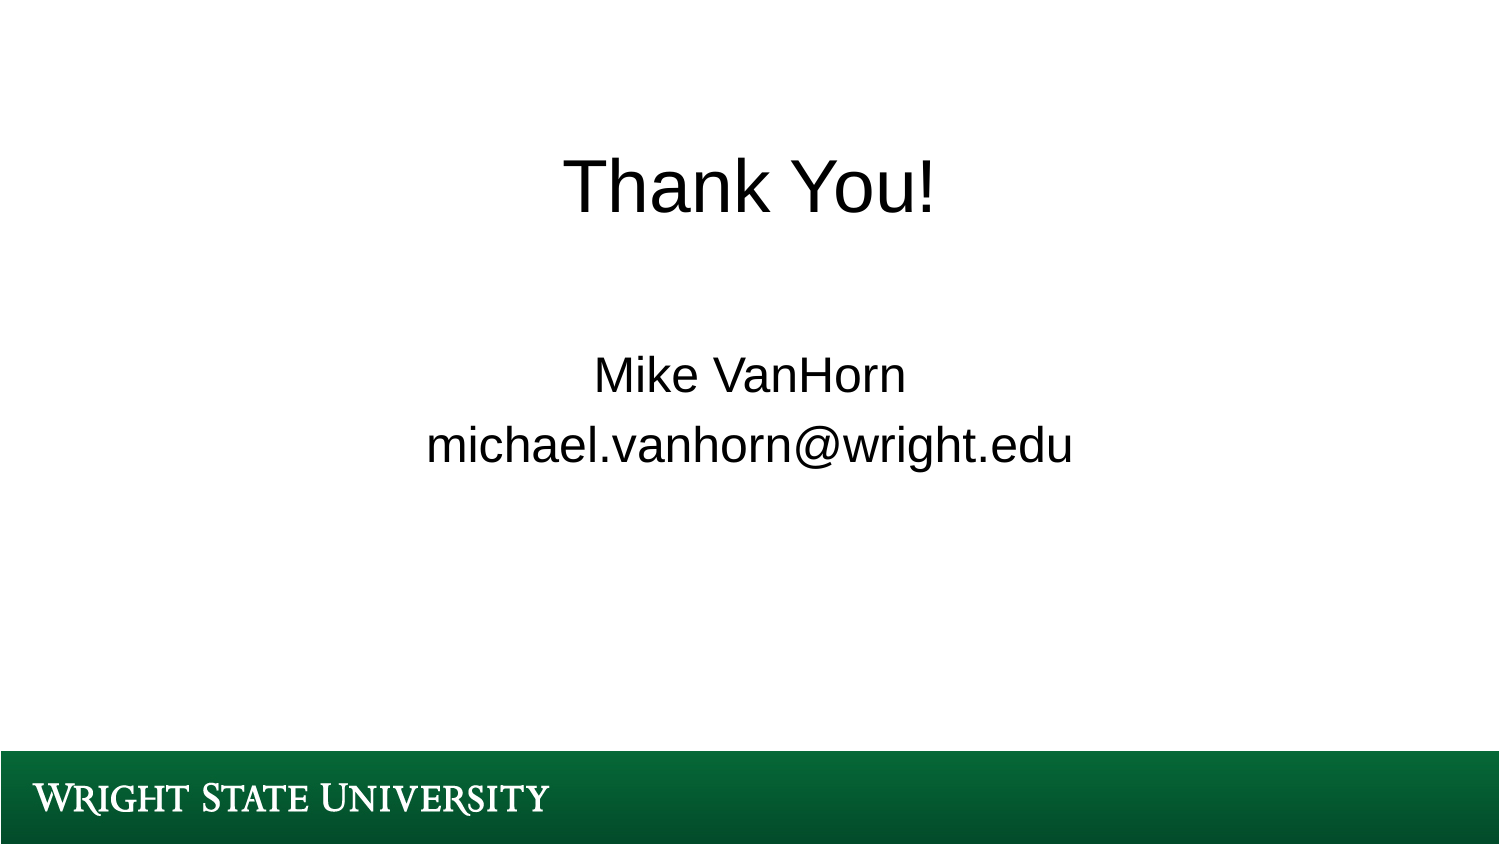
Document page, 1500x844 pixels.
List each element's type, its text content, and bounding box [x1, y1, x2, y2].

picture [1, 0, 1499, 844]
list Thank You! Mike VanHorn michael.vanhorn@wright.edu [75, 25, 1425, 719]
